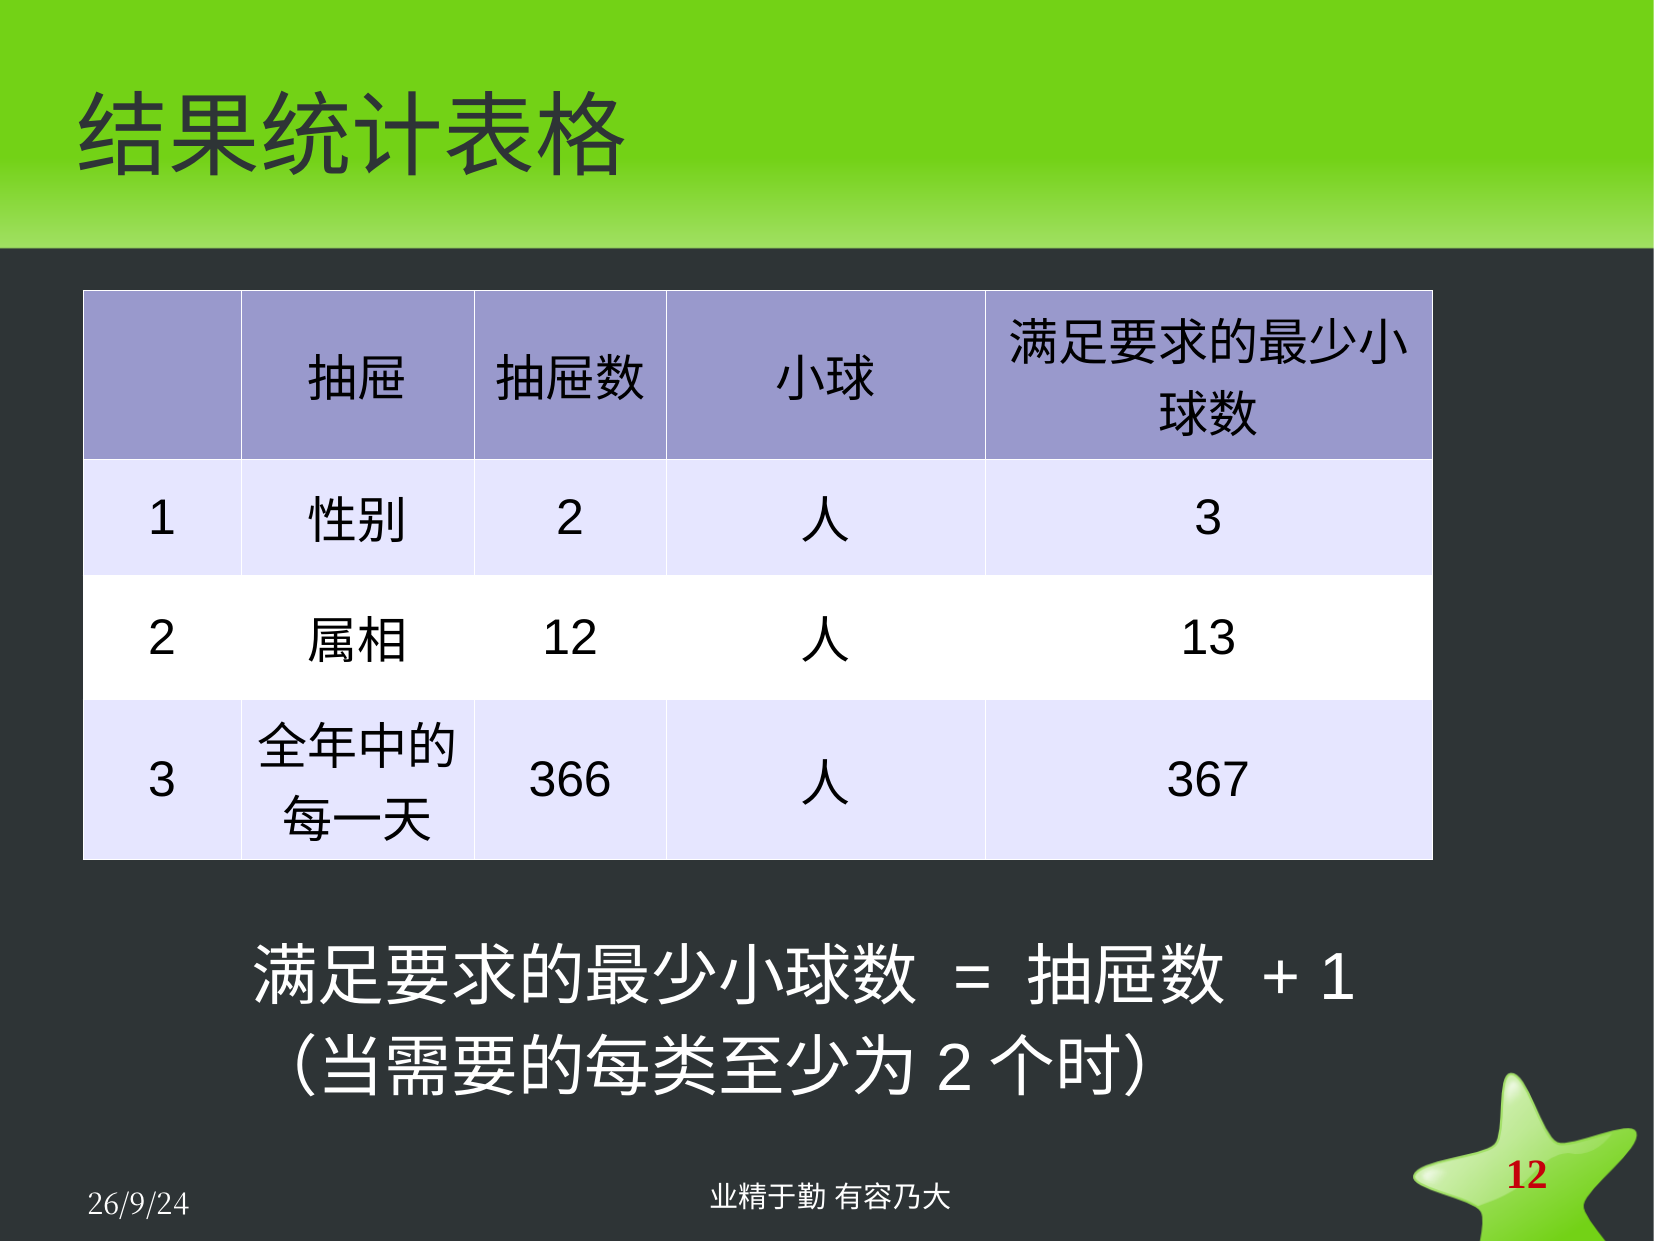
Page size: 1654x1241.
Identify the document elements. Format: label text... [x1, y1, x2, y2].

table_cell 366 [475, 700, 666, 859]
table_cell 13 [986, 576, 1432, 699]
table_cell 2 [475, 460, 666, 575]
table_cell 性别 [242, 460, 474, 575]
table_header [84, 291, 241, 459]
title 结果统计表格 [76, 29, 1565, 237]
table_cell 12 [475, 576, 666, 699]
table_cell 人 [667, 700, 985, 859]
table_cell 3 [986, 460, 1432, 575]
table_header 抽屉 [242, 291, 474, 459]
table_cell 全年中的 每一天 [242, 700, 474, 859]
table_cell 367 [986, 700, 1432, 859]
table_cell 人 [667, 576, 985, 699]
table_cell 3 [84, 700, 241, 859]
picture [0, 0, 1654, 1241]
table_header 满足要求的最少小球数 [986, 291, 1432, 459]
table_cell 2 [84, 576, 241, 699]
table_cell 人 [667, 460, 985, 575]
table_cell 属相 [242, 576, 474, 699]
table_header 抽屉数 [475, 291, 666, 459]
table_cell 1 [84, 460, 241, 575]
table_header 小球 [667, 291, 985, 459]
text_box 满足要求的最少小球数 = 抽屉数 + 1 （当需要的每类至少为2个时） [236, 921, 1393, 1092]
